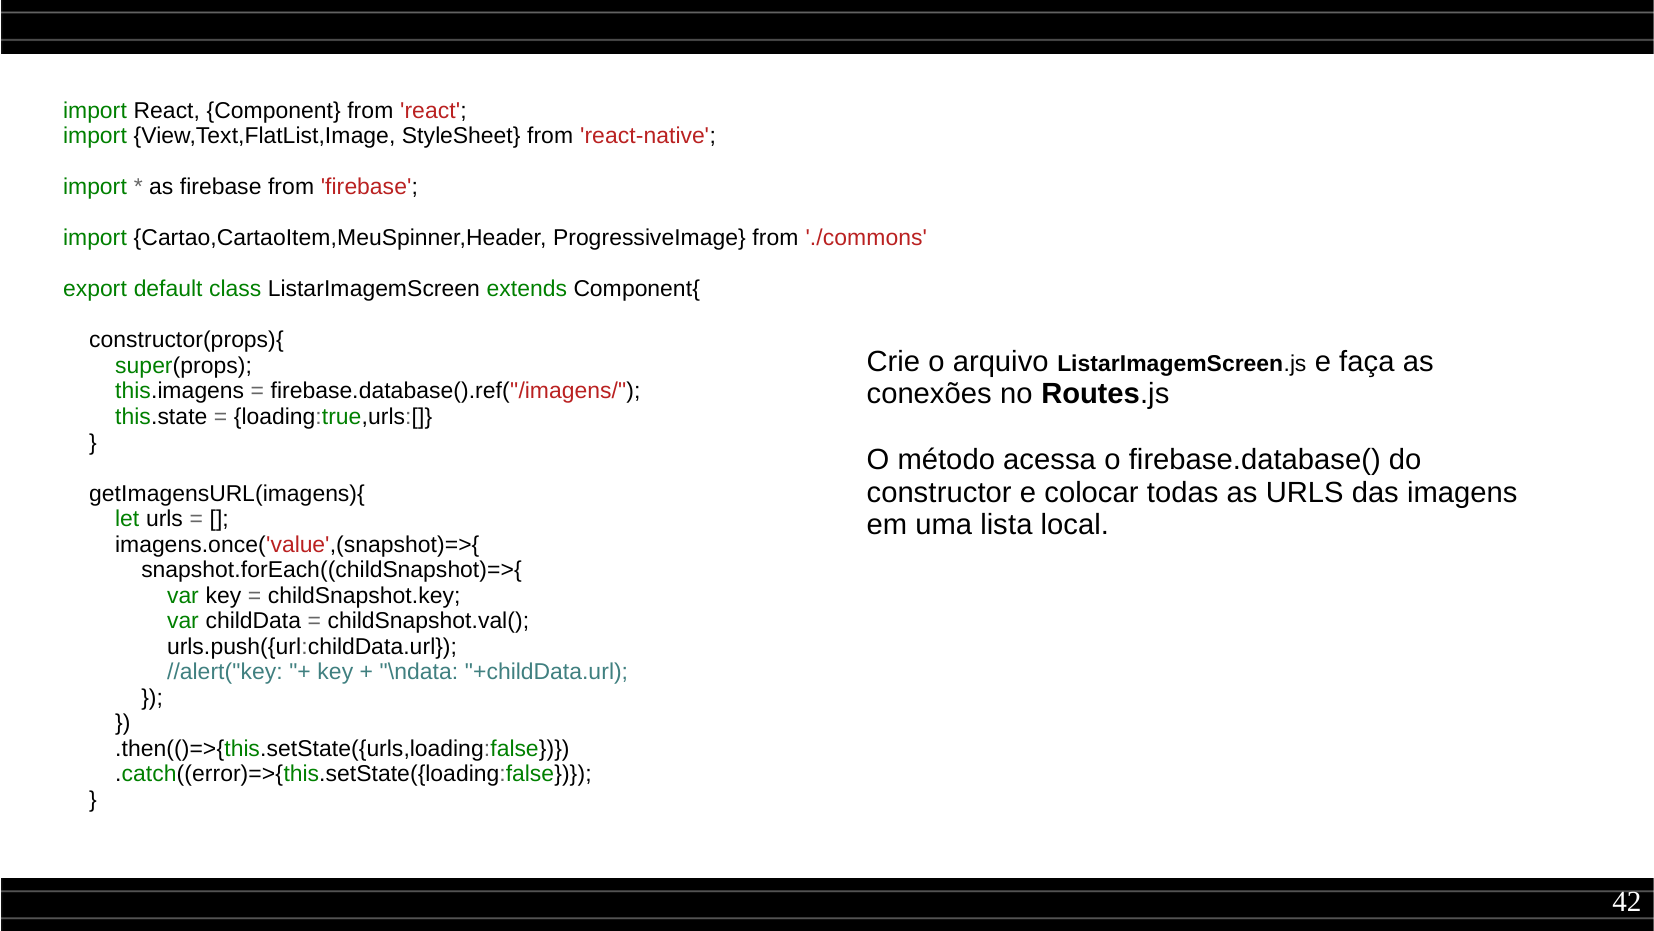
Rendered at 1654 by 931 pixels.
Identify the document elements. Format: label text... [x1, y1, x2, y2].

picture [1, 878, 1654, 931]
picture [1, 0, 1654, 54]
text_box Crie o arquivo ListarImagemScreen.js e faça as conexões no Routes.js O método acessa o firebase.database() do constructor e colocar todas as URLS das imagens em uma lista local. [851, 337, 1543, 549]
text_box import React, {Component} from 'react'; import {View,Text,FlatList,Image, StyleSheet} from 'react-native'; import * as firebase from 'firebase'; import {Cartao,CartaoItem,MeuSpinner,Header, ProgressiveImage} from './commons' export default class ListarImagemScreen extends Component{ constructor(props){ super(props); this.imagens = firebase.database().ref("/imagens/"); this.state = {loading:true,urls:[]} } getImagensURL(imagens){ let urls = []; imagens.once('value',(snapshot)=>{ snapshot.forEach((childSnapshot)=>{ var key = childSnapshot.key; var childData = childSnapshot.val(); urls.push({url:childData.url}); //alert("key: "+ key + "\ndata: "+childData.url); }); }) .then(()=>{this.setState({urls,loading:false})}) .catch((error)=>{this.setState({loading:false})}); } [48, 90, 1011, 820]
